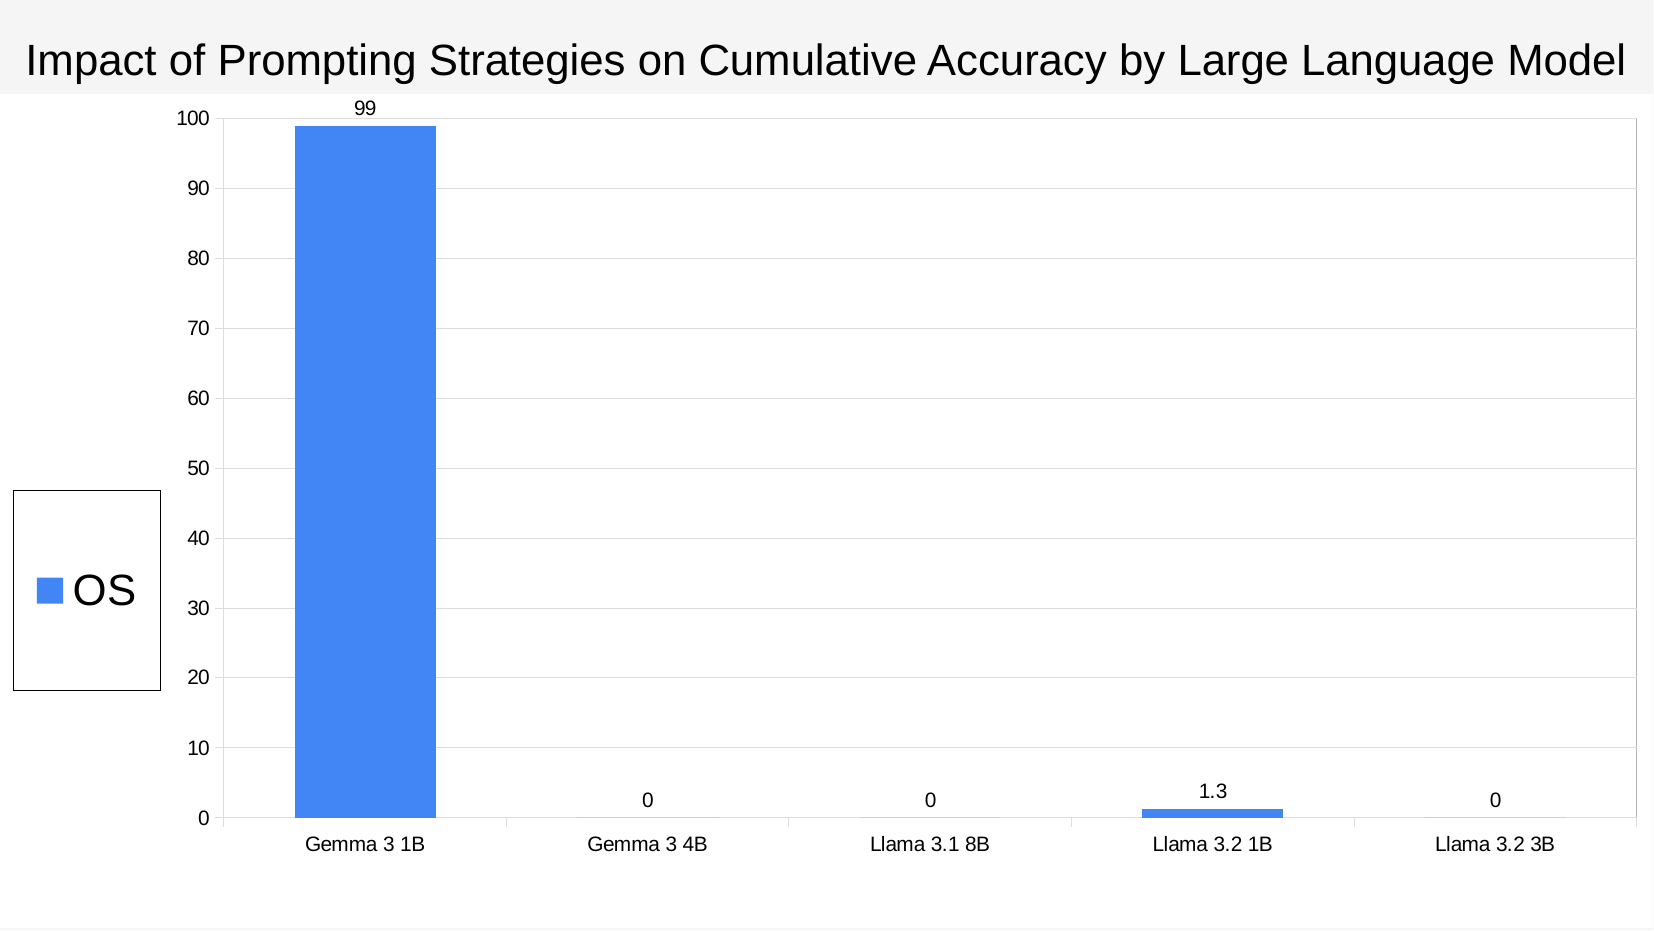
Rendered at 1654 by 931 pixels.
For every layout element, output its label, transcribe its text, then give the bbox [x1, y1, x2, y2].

title Impact of Prompting Strategies on Cumulative Accuracy by Large Language Model [0, 29, 1654, 92]
chart [0, 94, 1653, 929]
